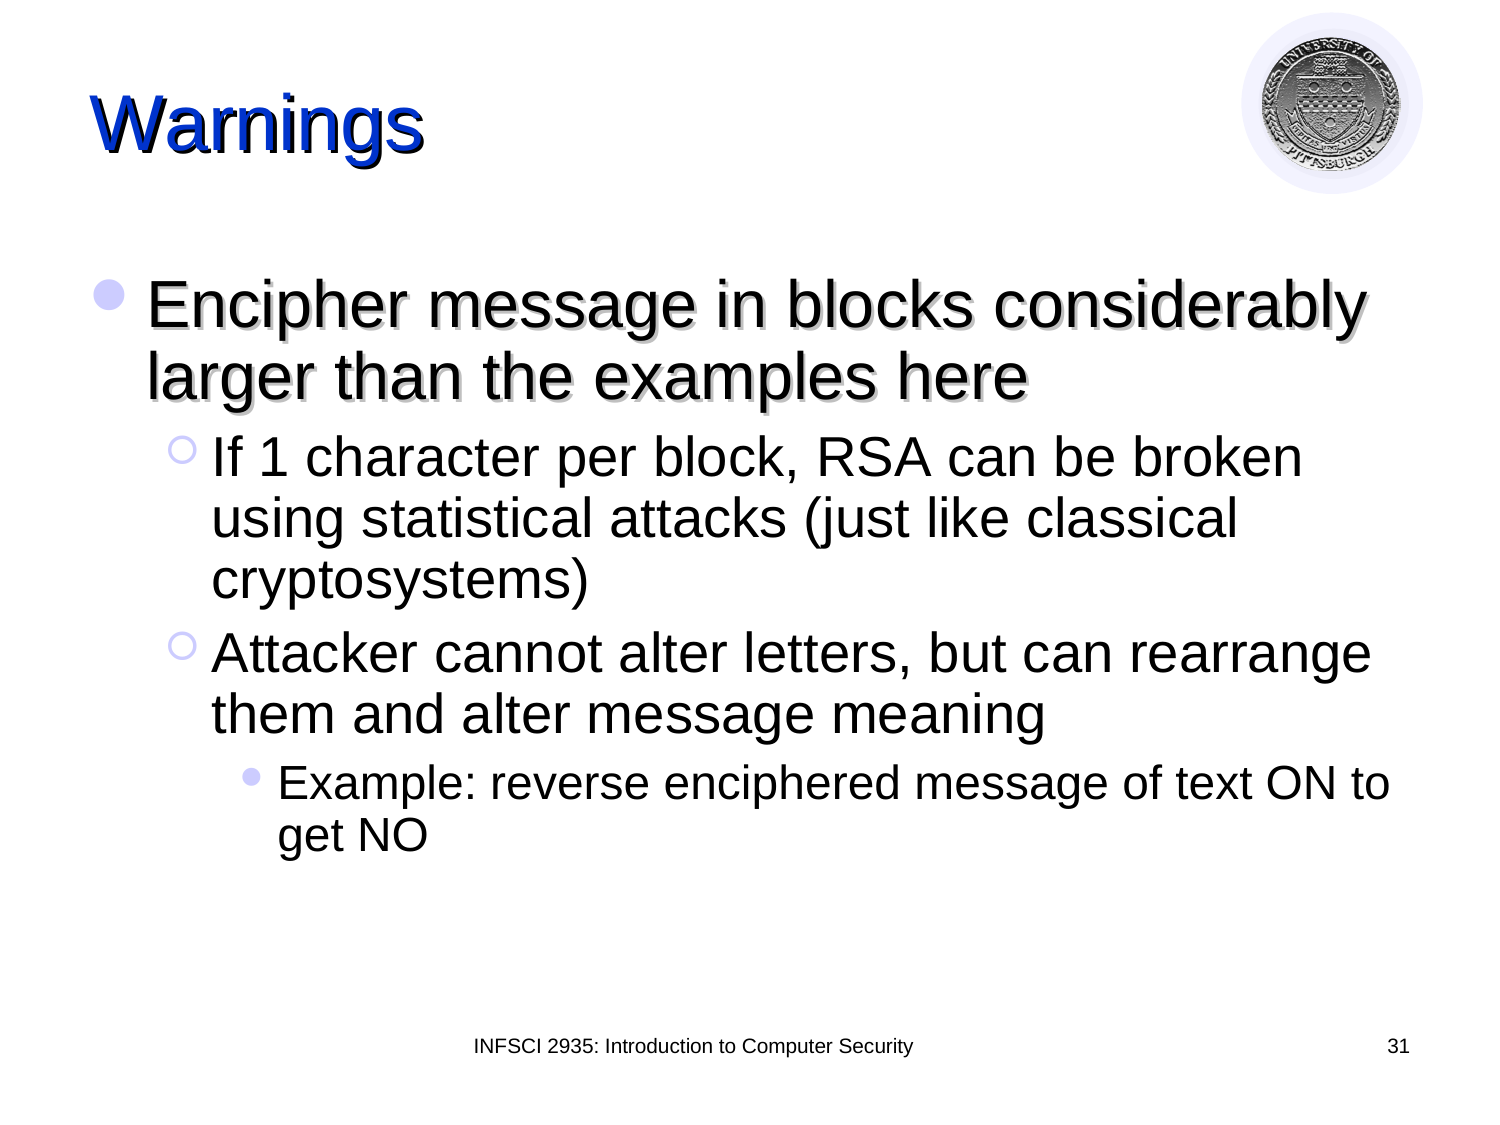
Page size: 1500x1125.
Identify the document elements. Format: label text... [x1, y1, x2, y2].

title Warnings [75, 24, 1426, 213]
list Encipher message in blocks considerably larger than the examples here If 1 character per block, RSA can be broken using statistical attacks (just like classical cryptosystems) Attacker cannot alter letters, but can rearrange them and alter message meaning Example: reverse enciphered message of text ON to get NO [75, 262, 1426, 1006]
